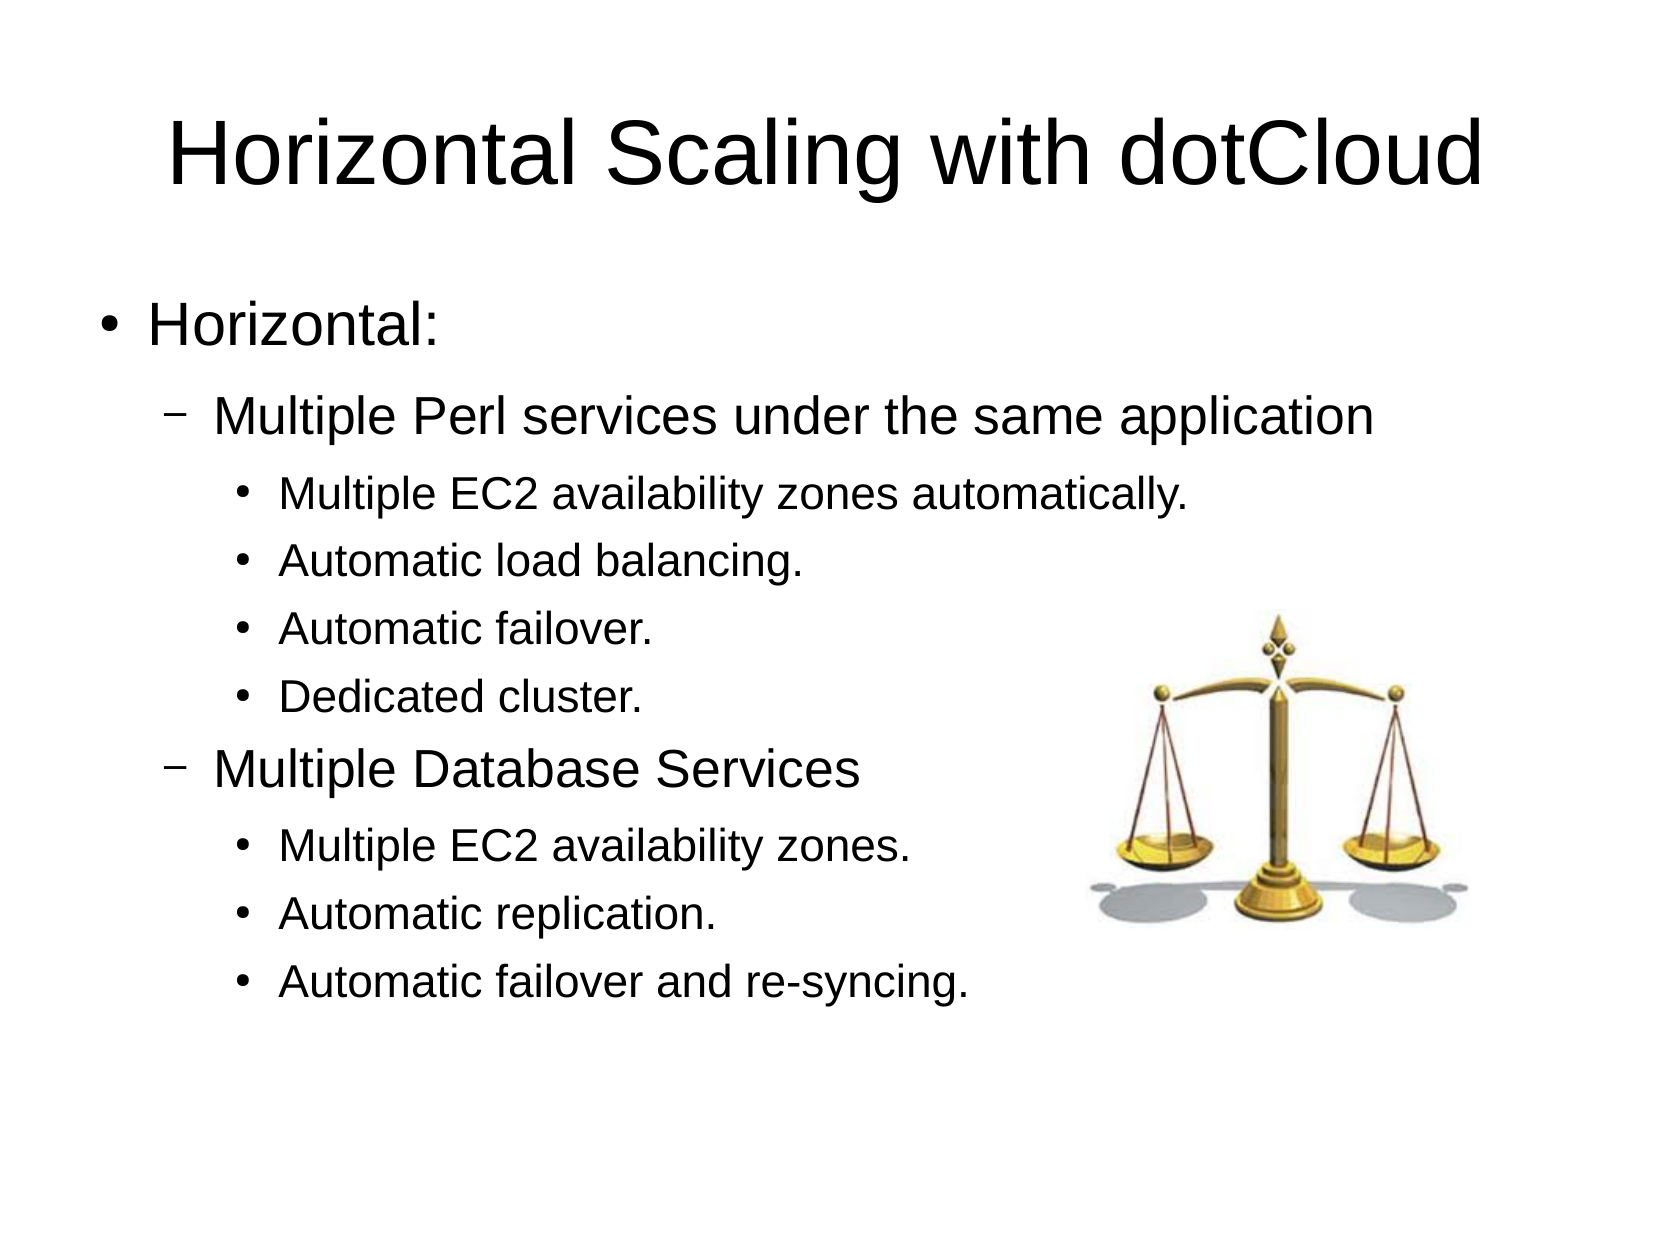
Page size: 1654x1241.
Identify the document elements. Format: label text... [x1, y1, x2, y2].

list Horizontal: Multiple Perl services under the same application Multiple EC2 availability zones automatically. Automatic load balancing. Automatic failover. Dedicated cluster. Multiple Database Services Multiple EC2 availability zones. Automatic replication. Automatic failover and re-syncing. [82, 290, 1538, 1010]
title Horizontal Scaling with dotCloud [82, 49, 1571, 257]
picture [1085, 609, 1471, 931]
